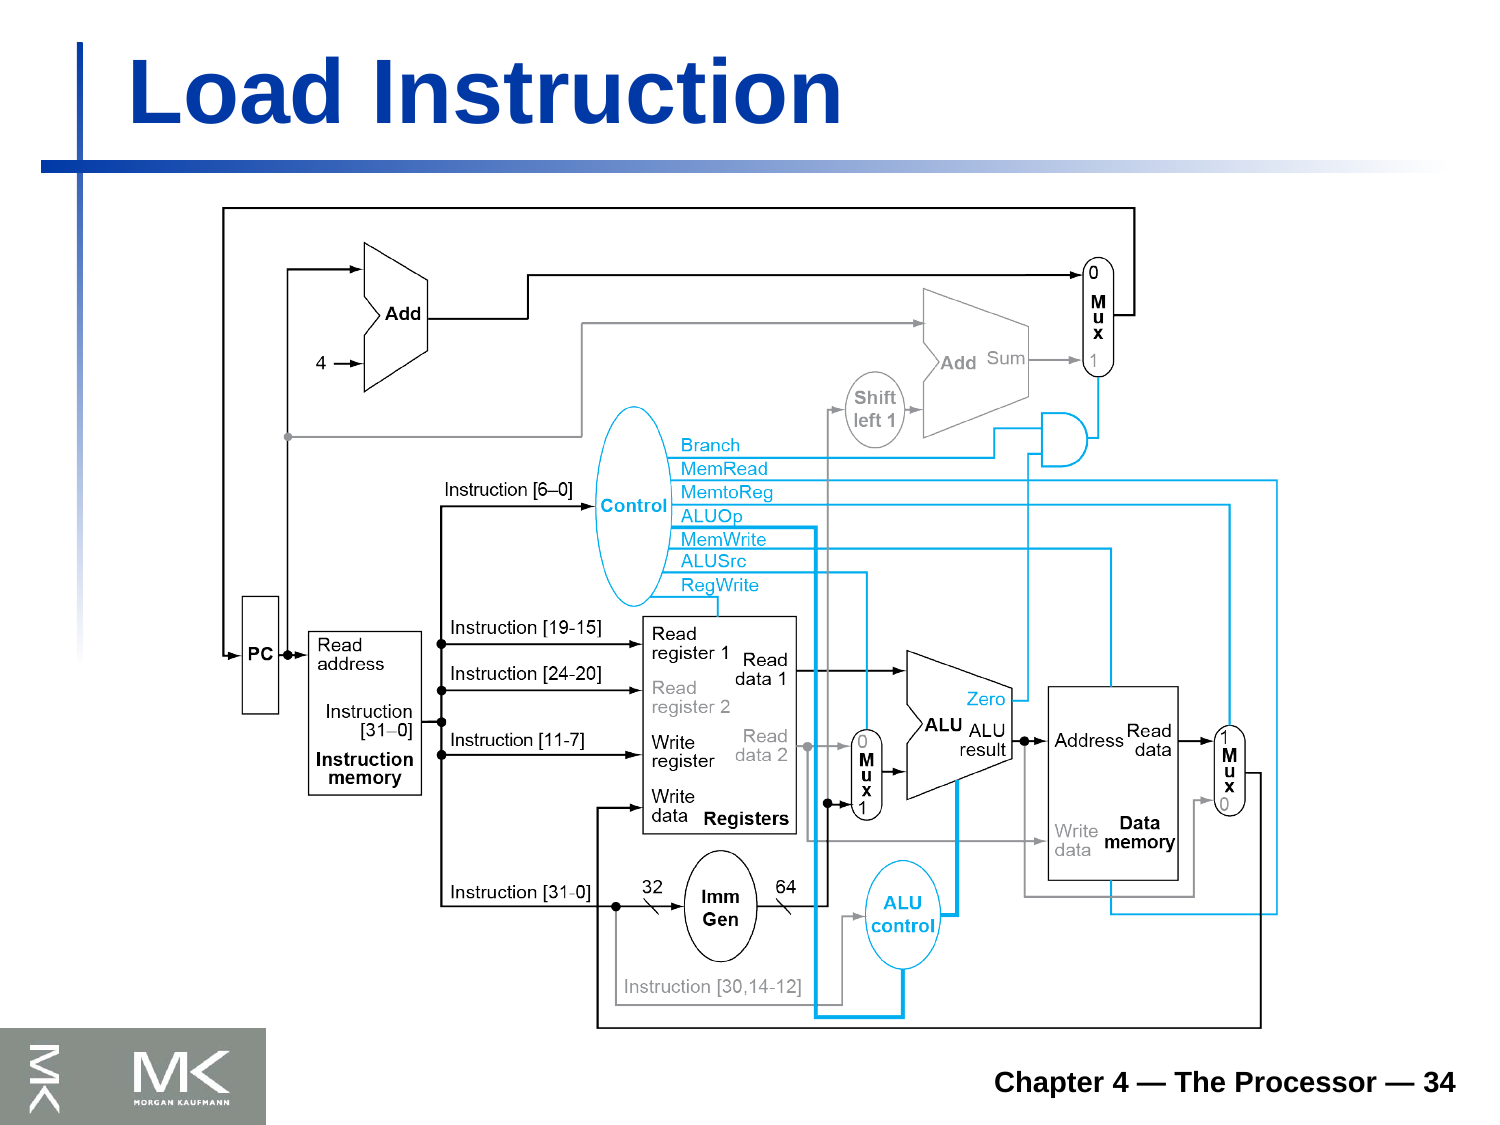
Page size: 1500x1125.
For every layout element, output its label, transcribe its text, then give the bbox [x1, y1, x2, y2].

text_box Chapter 4 — The Processor — <number> [277, 1046, 1471, 1106]
picture [0, 206, 1278, 1125]
title Load Instruction [112, 23, 1468, 149]
